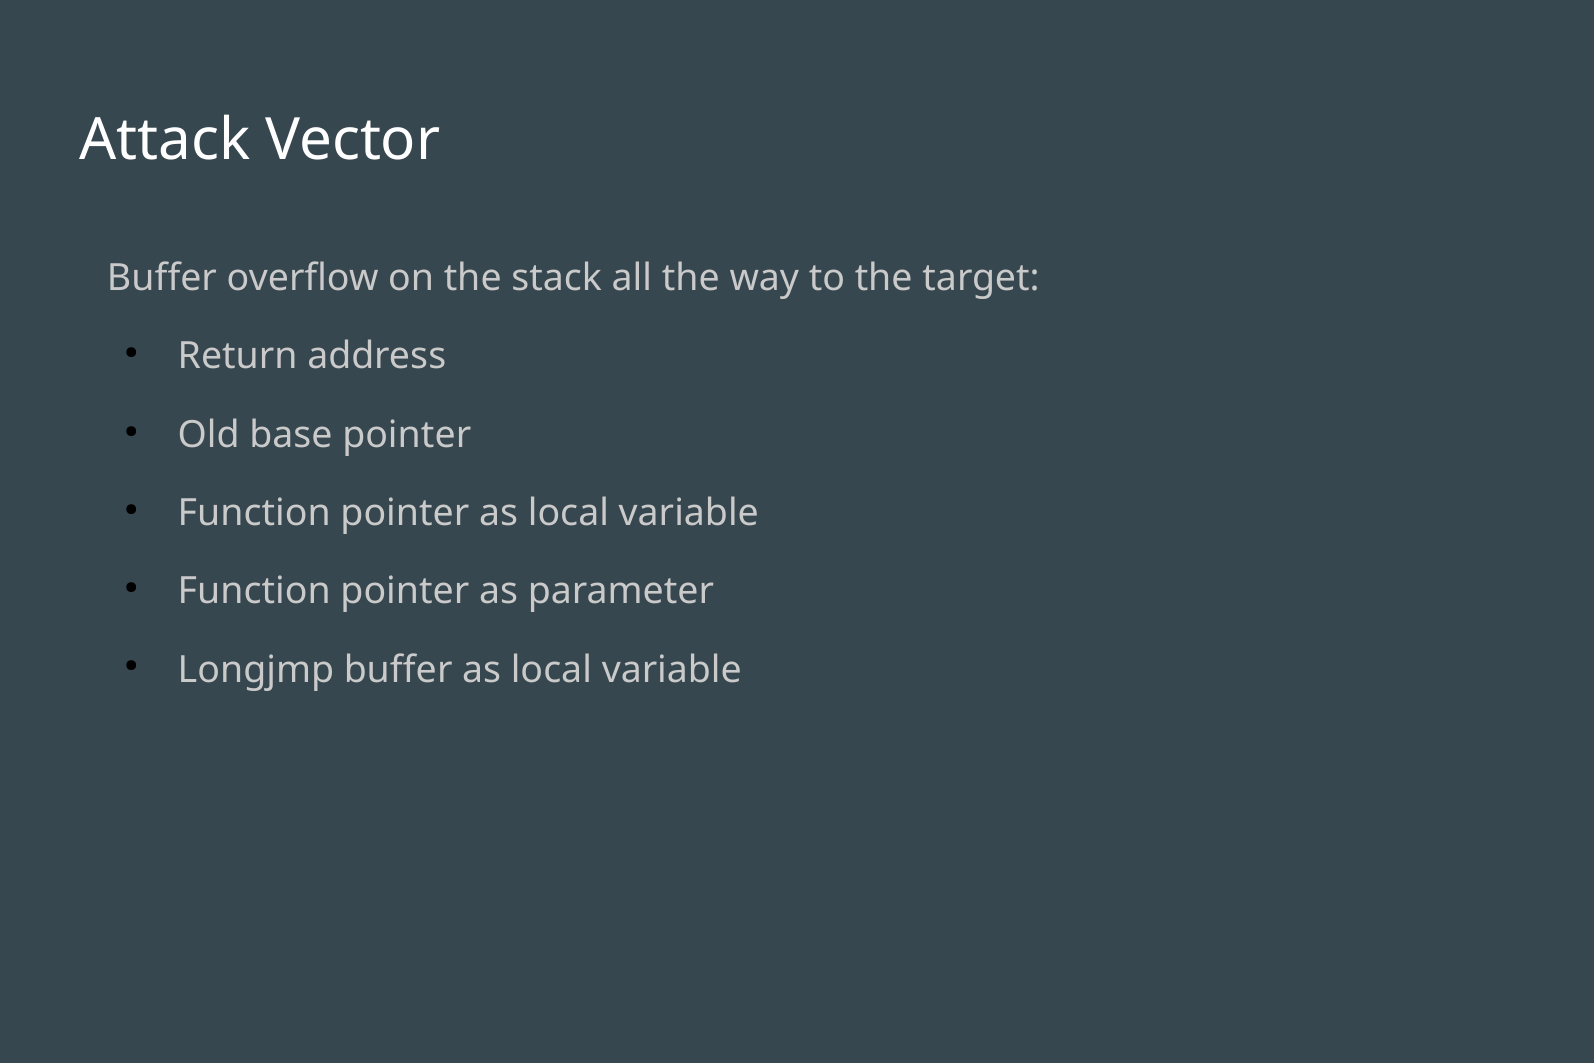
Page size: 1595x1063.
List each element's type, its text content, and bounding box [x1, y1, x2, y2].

title Attack Vector [79, 48, 1449, 227]
list Buffer overflow on the stack all the way to the target: Return address Old base pointer Function pointer as local variable Function pointer as parameter Longjmp buffer as local variable [54, 238, 1541, 945]
